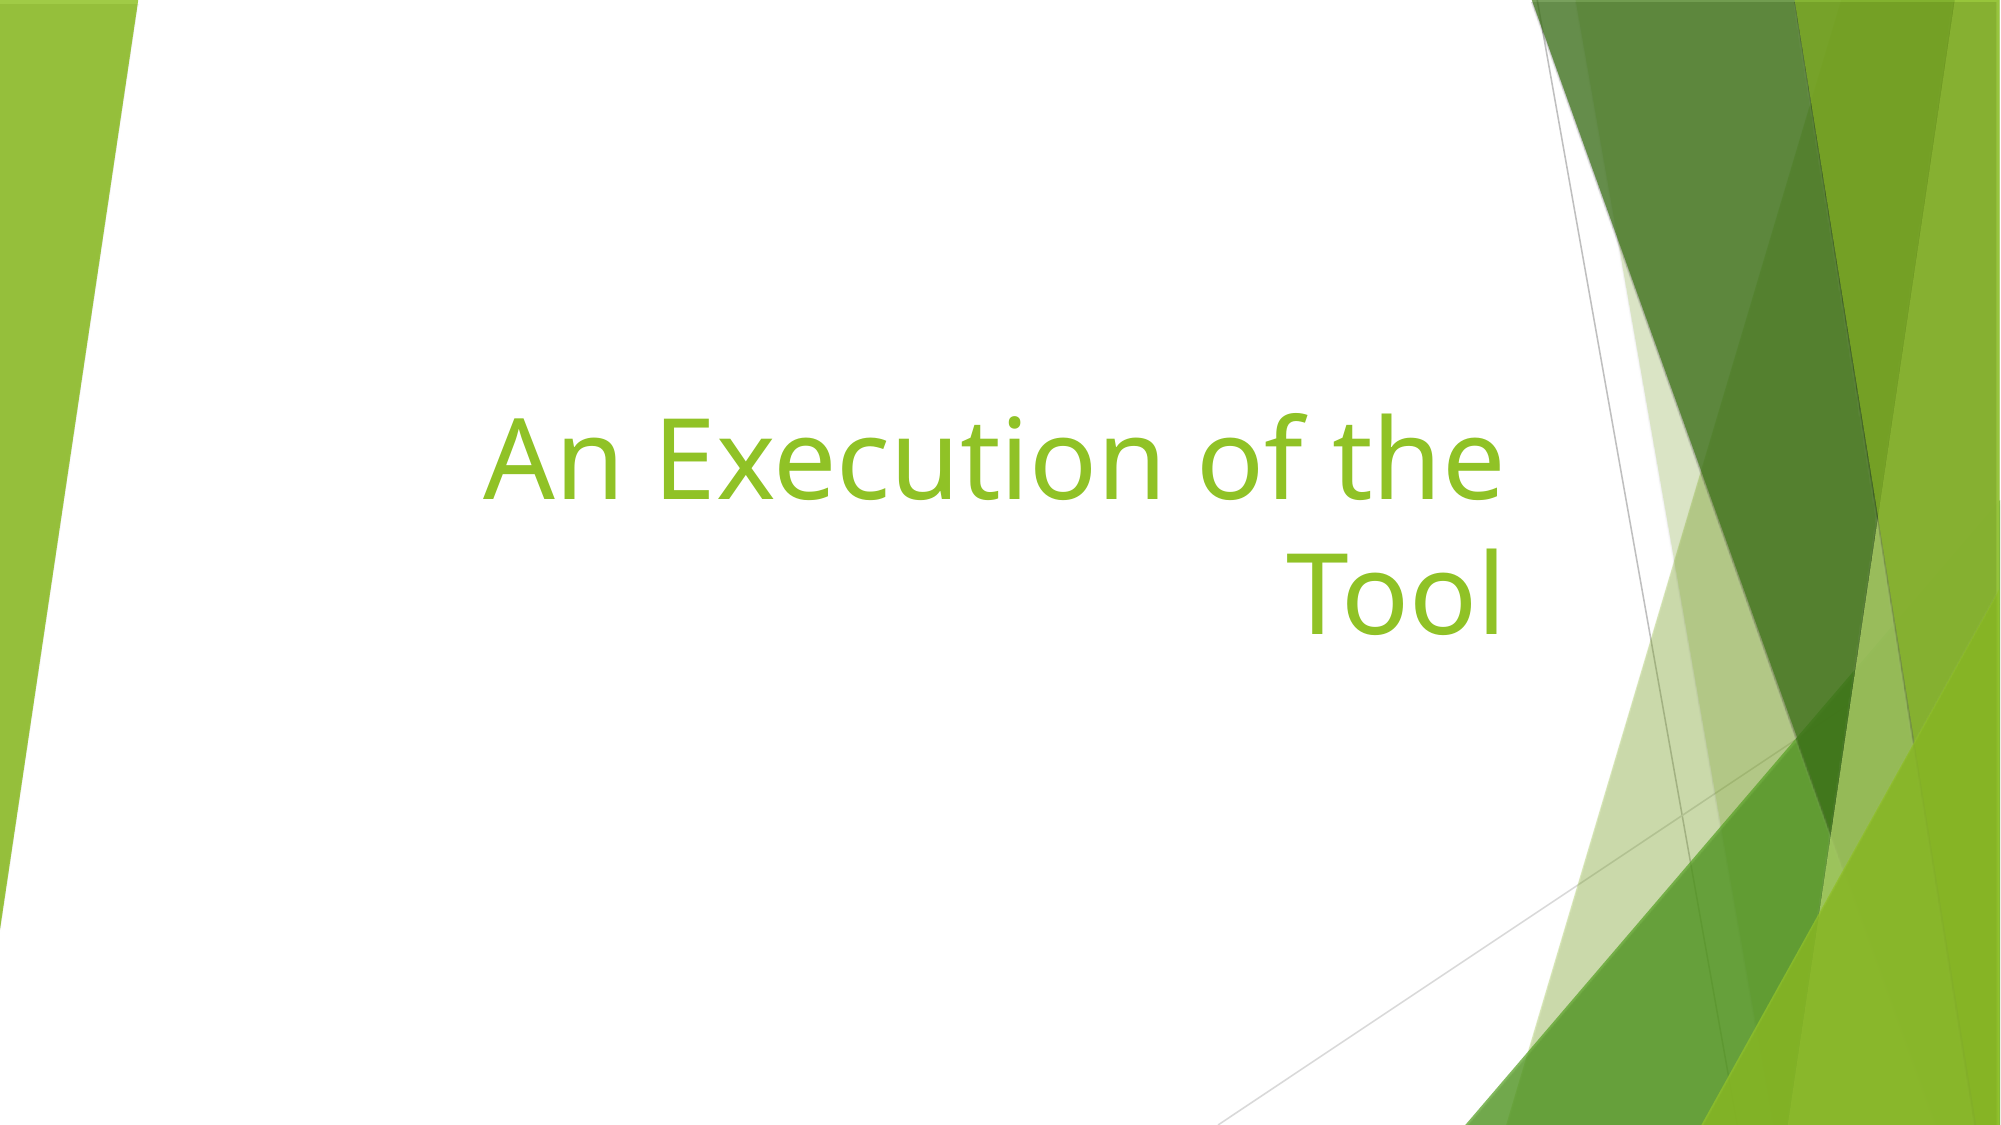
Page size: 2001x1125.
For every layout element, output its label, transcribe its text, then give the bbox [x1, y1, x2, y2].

title An Execution of the Tool [247, 394, 1522, 665]
